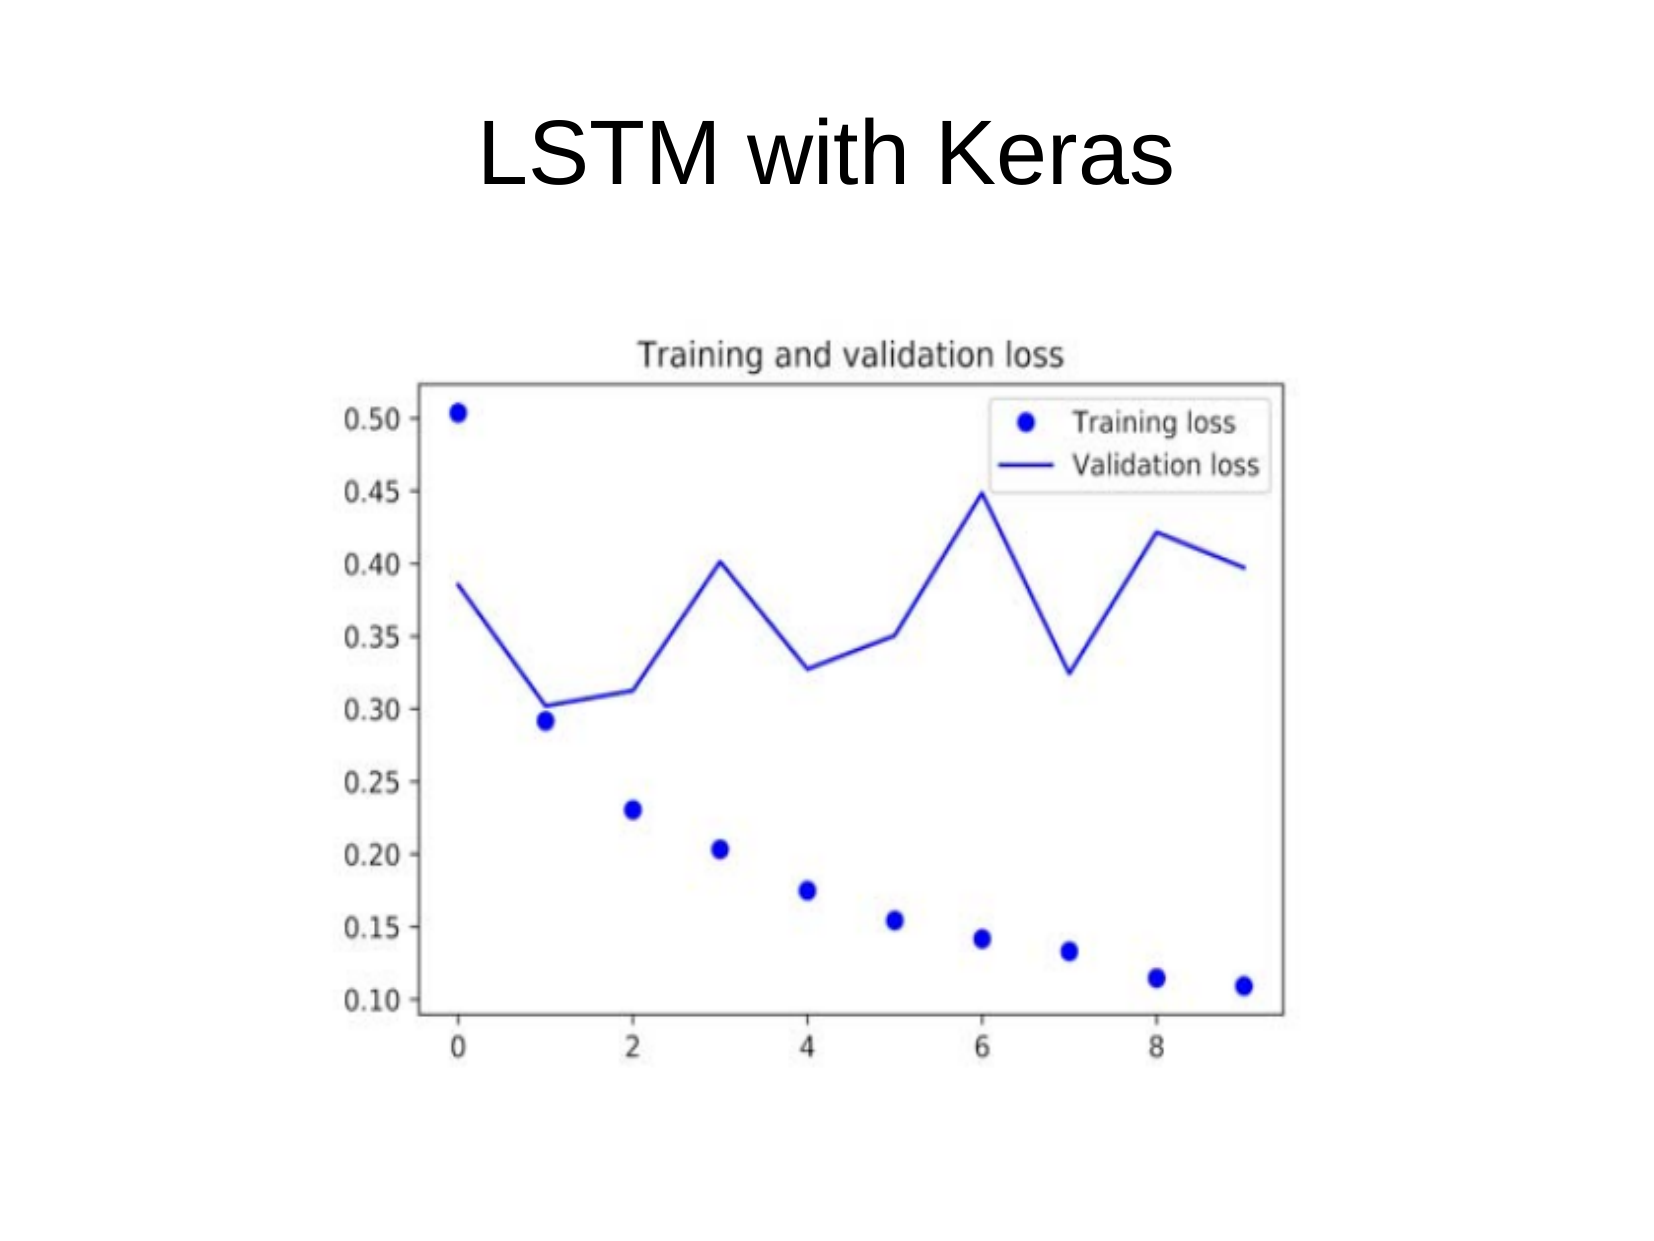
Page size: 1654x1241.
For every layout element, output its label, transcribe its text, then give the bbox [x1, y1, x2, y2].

picture [304, 290, 1316, 1099]
title LSTM with Keras [82, 49, 1571, 257]
